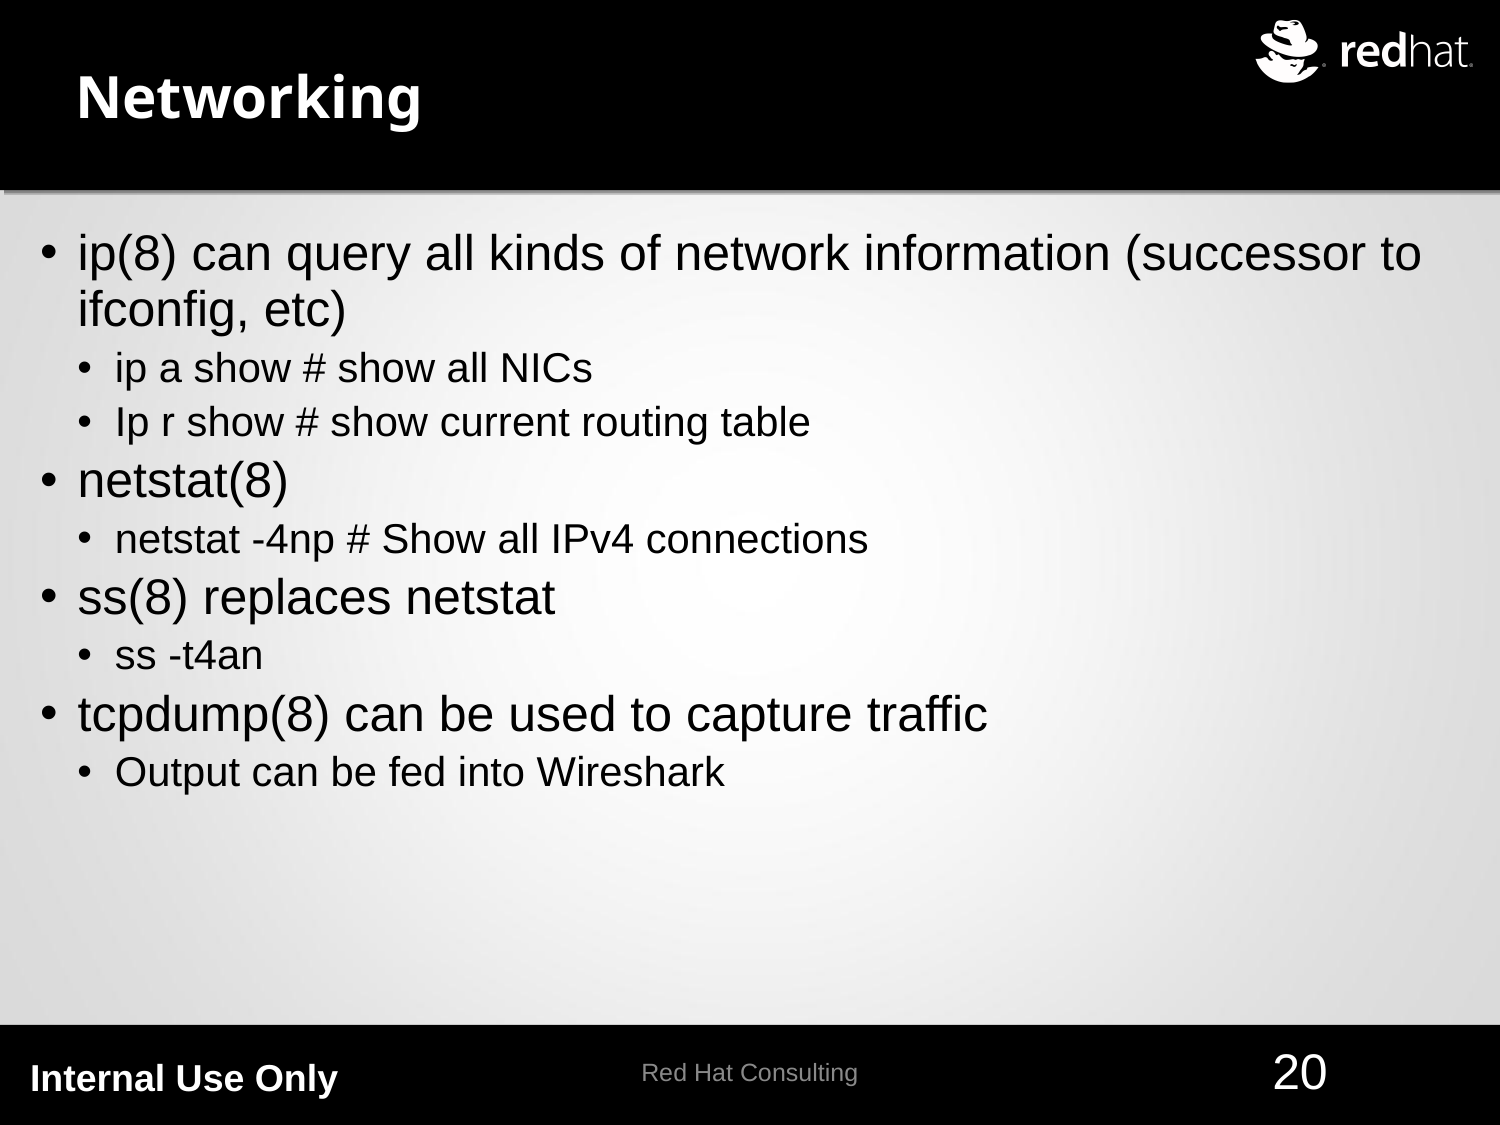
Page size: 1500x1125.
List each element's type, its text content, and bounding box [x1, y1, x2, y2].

picture [0, 191, 1500, 1024]
text_box Red Hat Consulting [512, 1042, 988, 1103]
picture [1254, 12, 1476, 88]
title Networking [0, 0, 1234, 191]
list ip(8) can query all kinds of network information (successor to ifconfig, etc) ip a show # show all NICs Ip r show # show current routing table netstat(8) netstat -4np # Show all IPv4 connections ss(8) replaces netstat ss -t4an tcpdump(8) can be used to capture traffic Output can be fed into Wireshark [24, 216, 1471, 992]
text_box <number> [1257, 1042, 1426, 1103]
